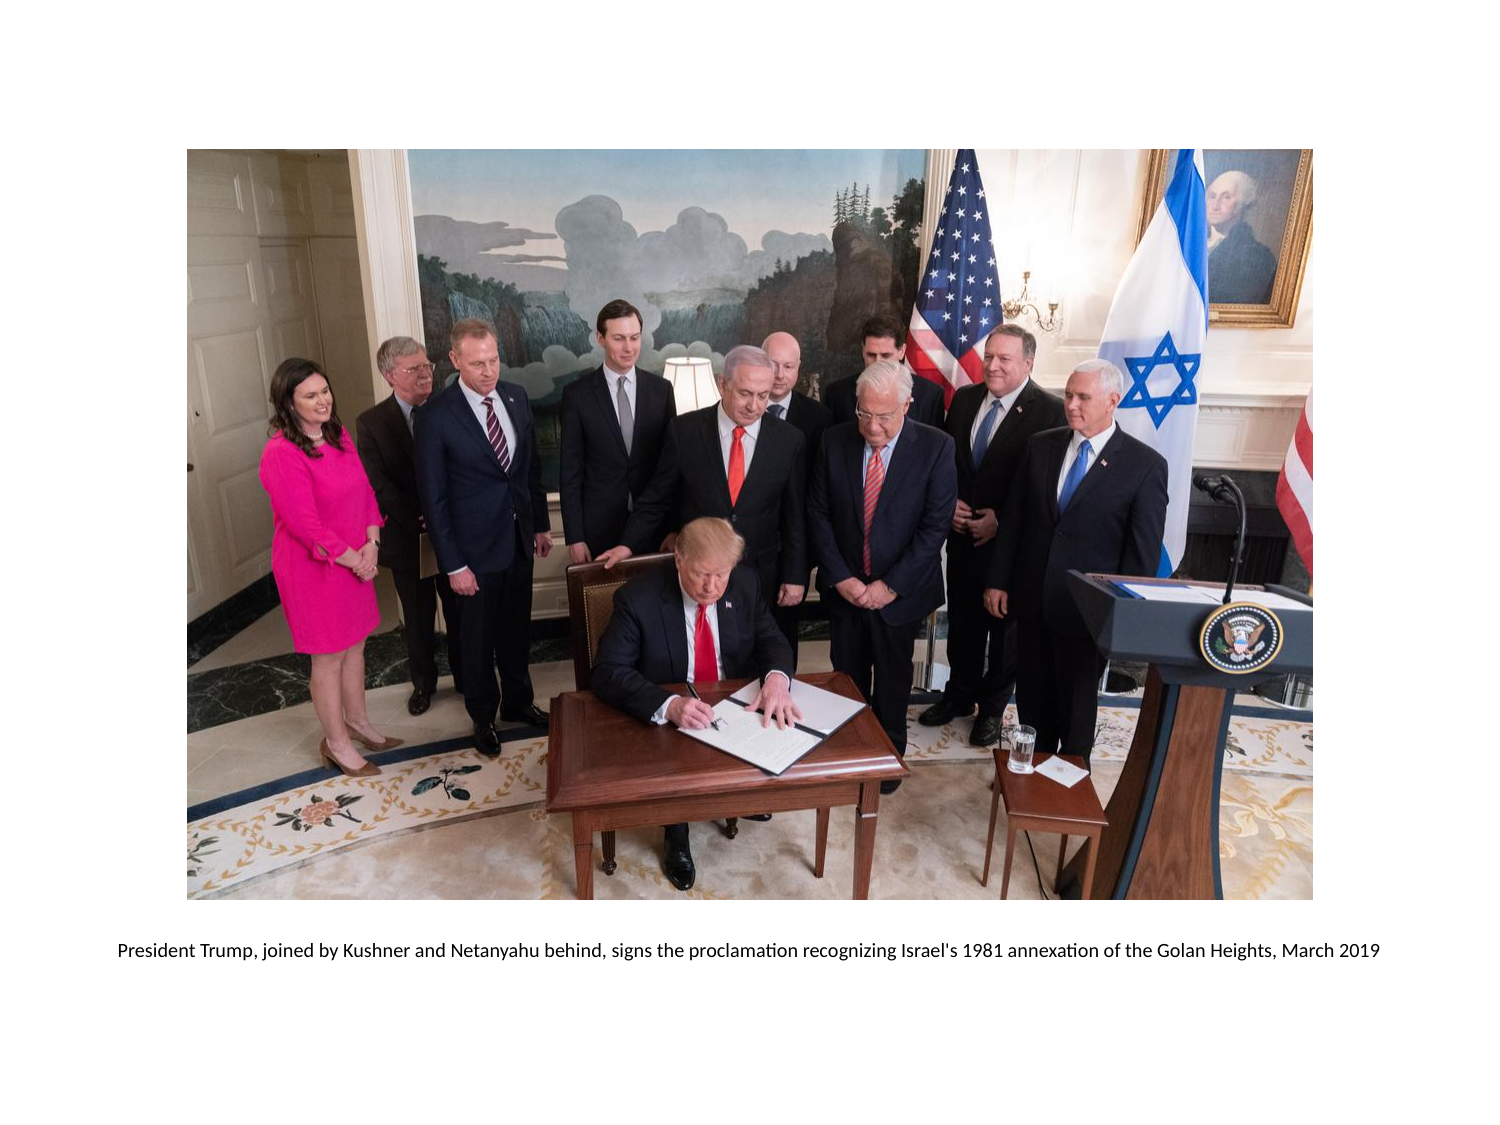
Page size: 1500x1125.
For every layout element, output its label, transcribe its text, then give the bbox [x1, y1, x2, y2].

text_box President Trump, joined by Kushner and Netanyahu behind, signs the proclamation recognizing Israel's 1981 annexation of the Golan Heights, March 2019 [102, 929, 1398, 969]
picture [187, 149, 1313, 900]
